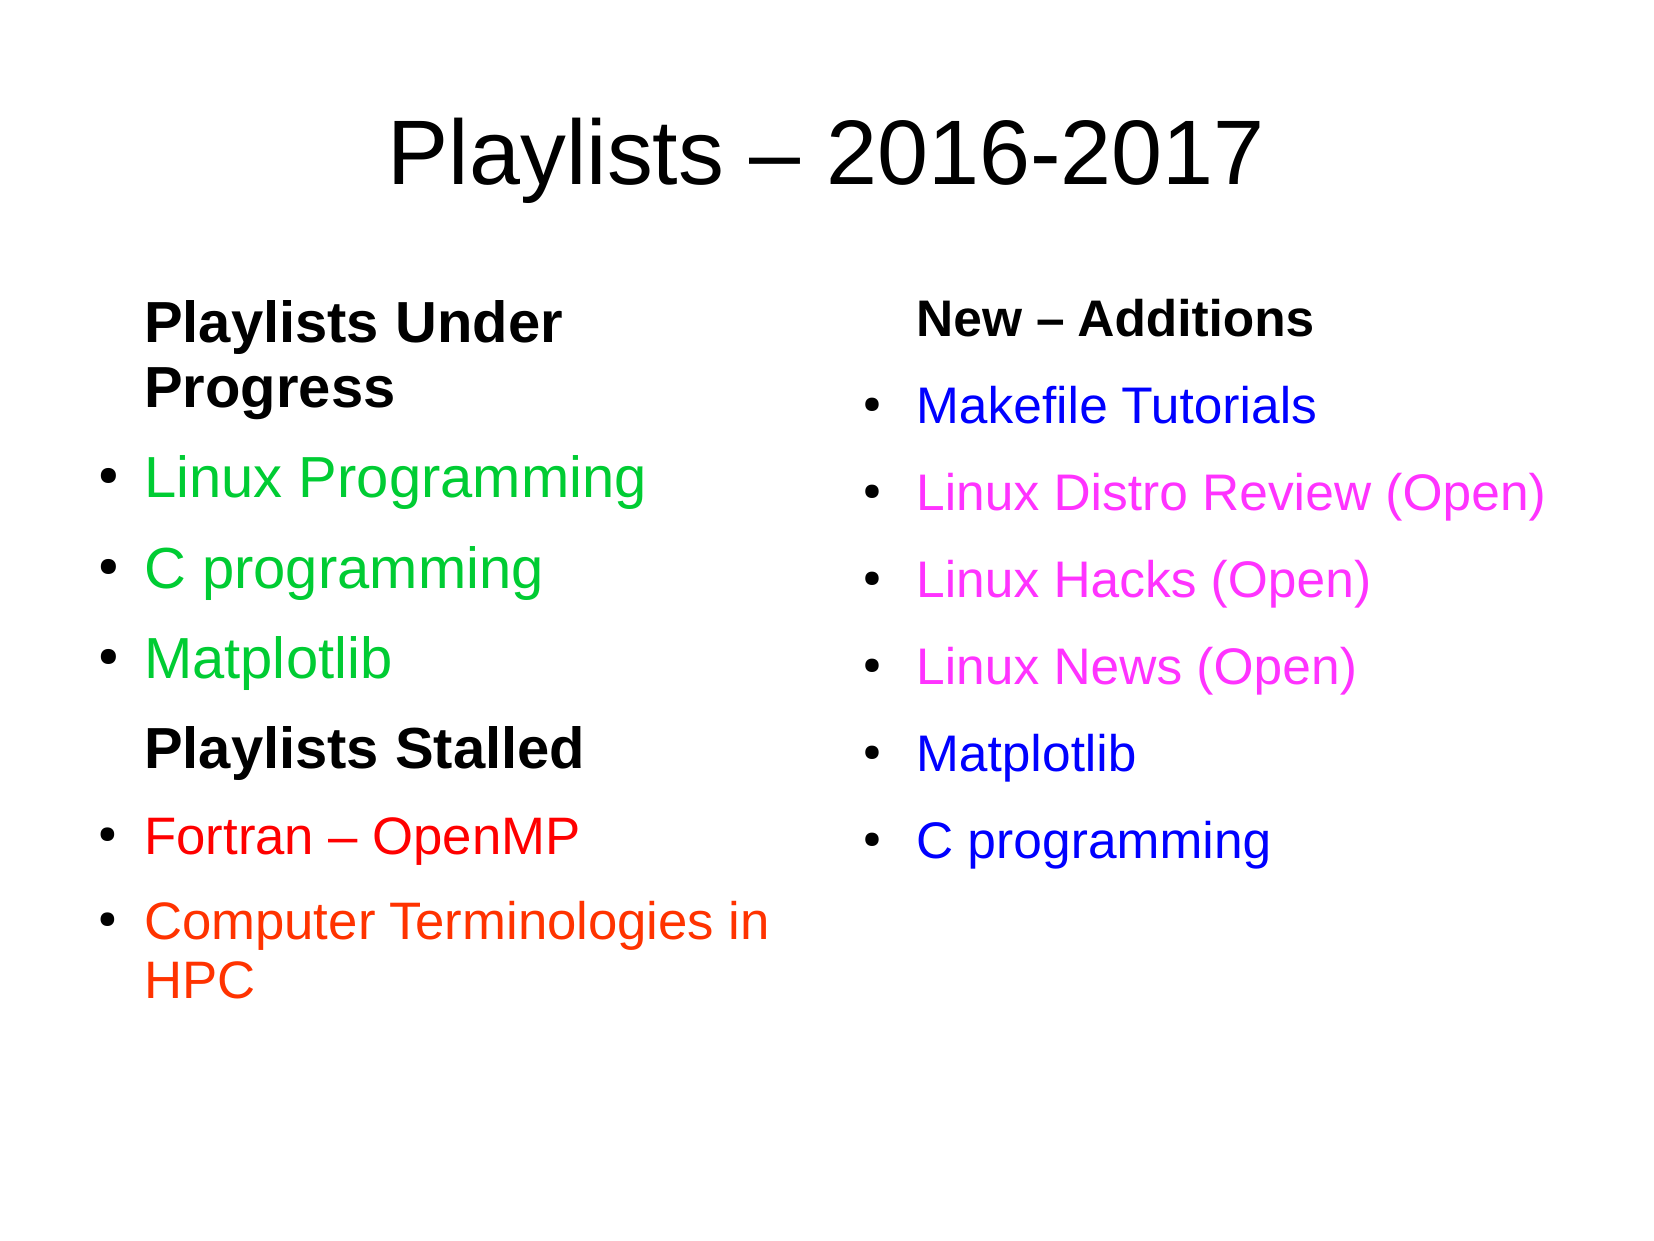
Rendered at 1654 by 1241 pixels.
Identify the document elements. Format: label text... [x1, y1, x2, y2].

list New – Additions Makefile Tutorials Linux Distro Review (Open) Linux Hacks (Open) Linux News (Open) Matplotlib C programming [845, 290, 1572, 1010]
title Playlists – 2016-2017 [82, 49, 1571, 257]
list Playlists Under Progress Linux Programming C programming Matplotlib Playlists Stalled Fortran – OpenMP Computer Terminologies in HPC [82, 290, 809, 1010]
